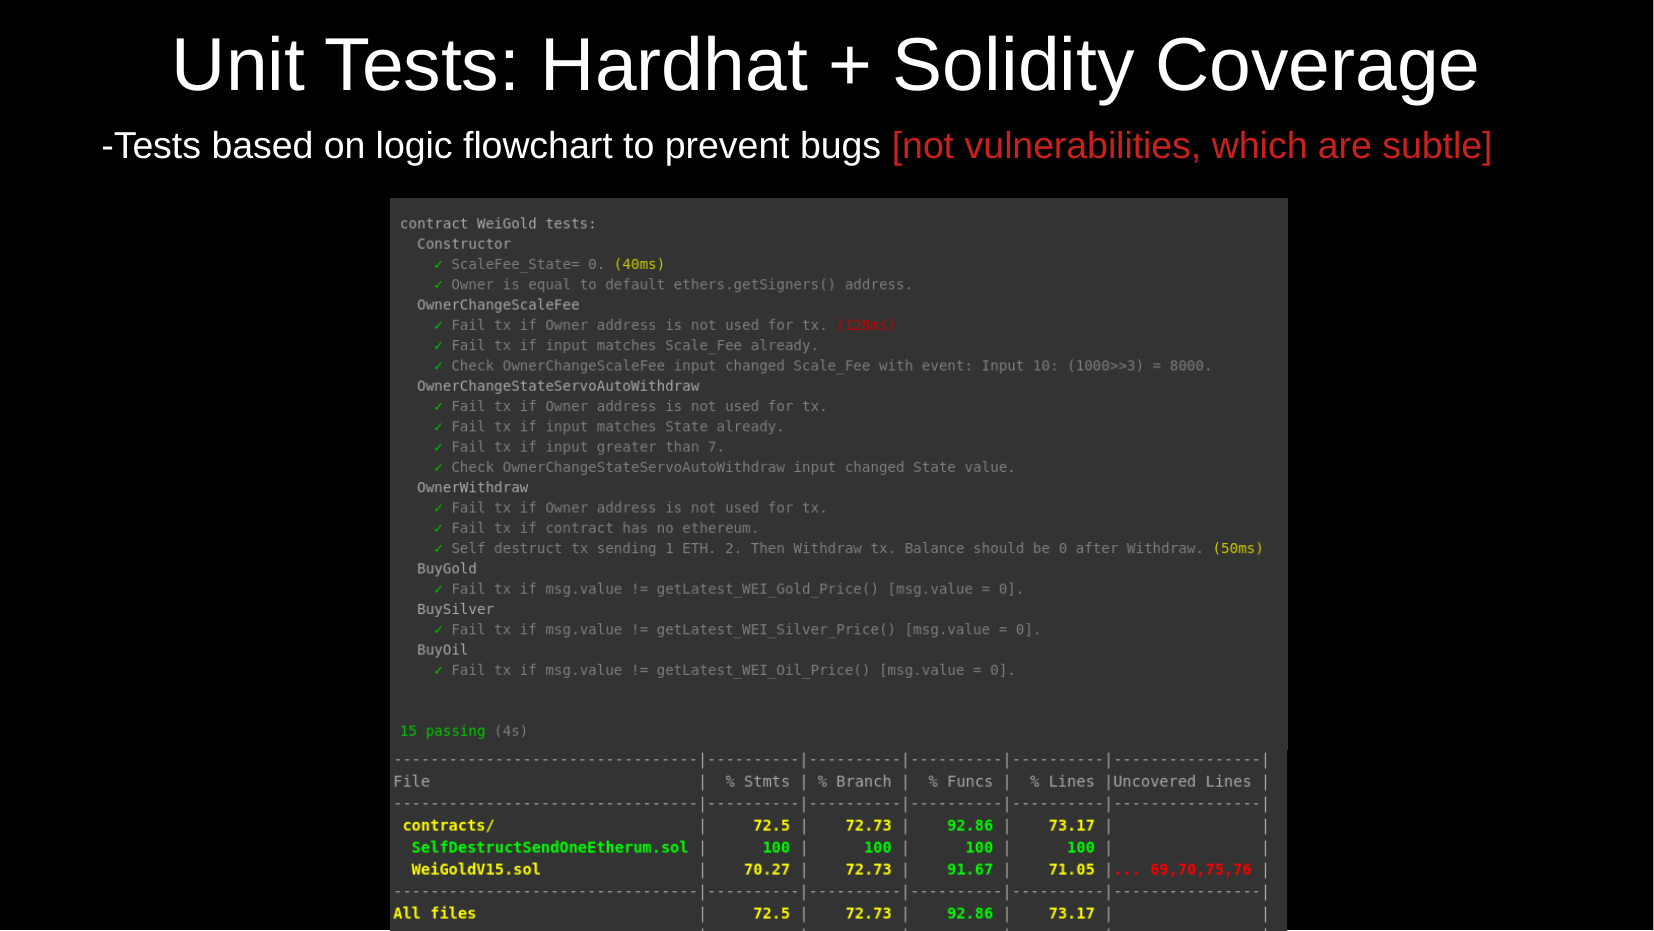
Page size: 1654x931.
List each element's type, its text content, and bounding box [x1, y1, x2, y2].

text_box Unit Tests: Hardhat + Solidity Coverage [0, 15, 1654, 136]
text_box -Tests based on logic flowchart to prevent bugs [not vulnerabilities, which are subtle] [86, 75, 1654, 384]
picture [390, 384, 1288, 931]
